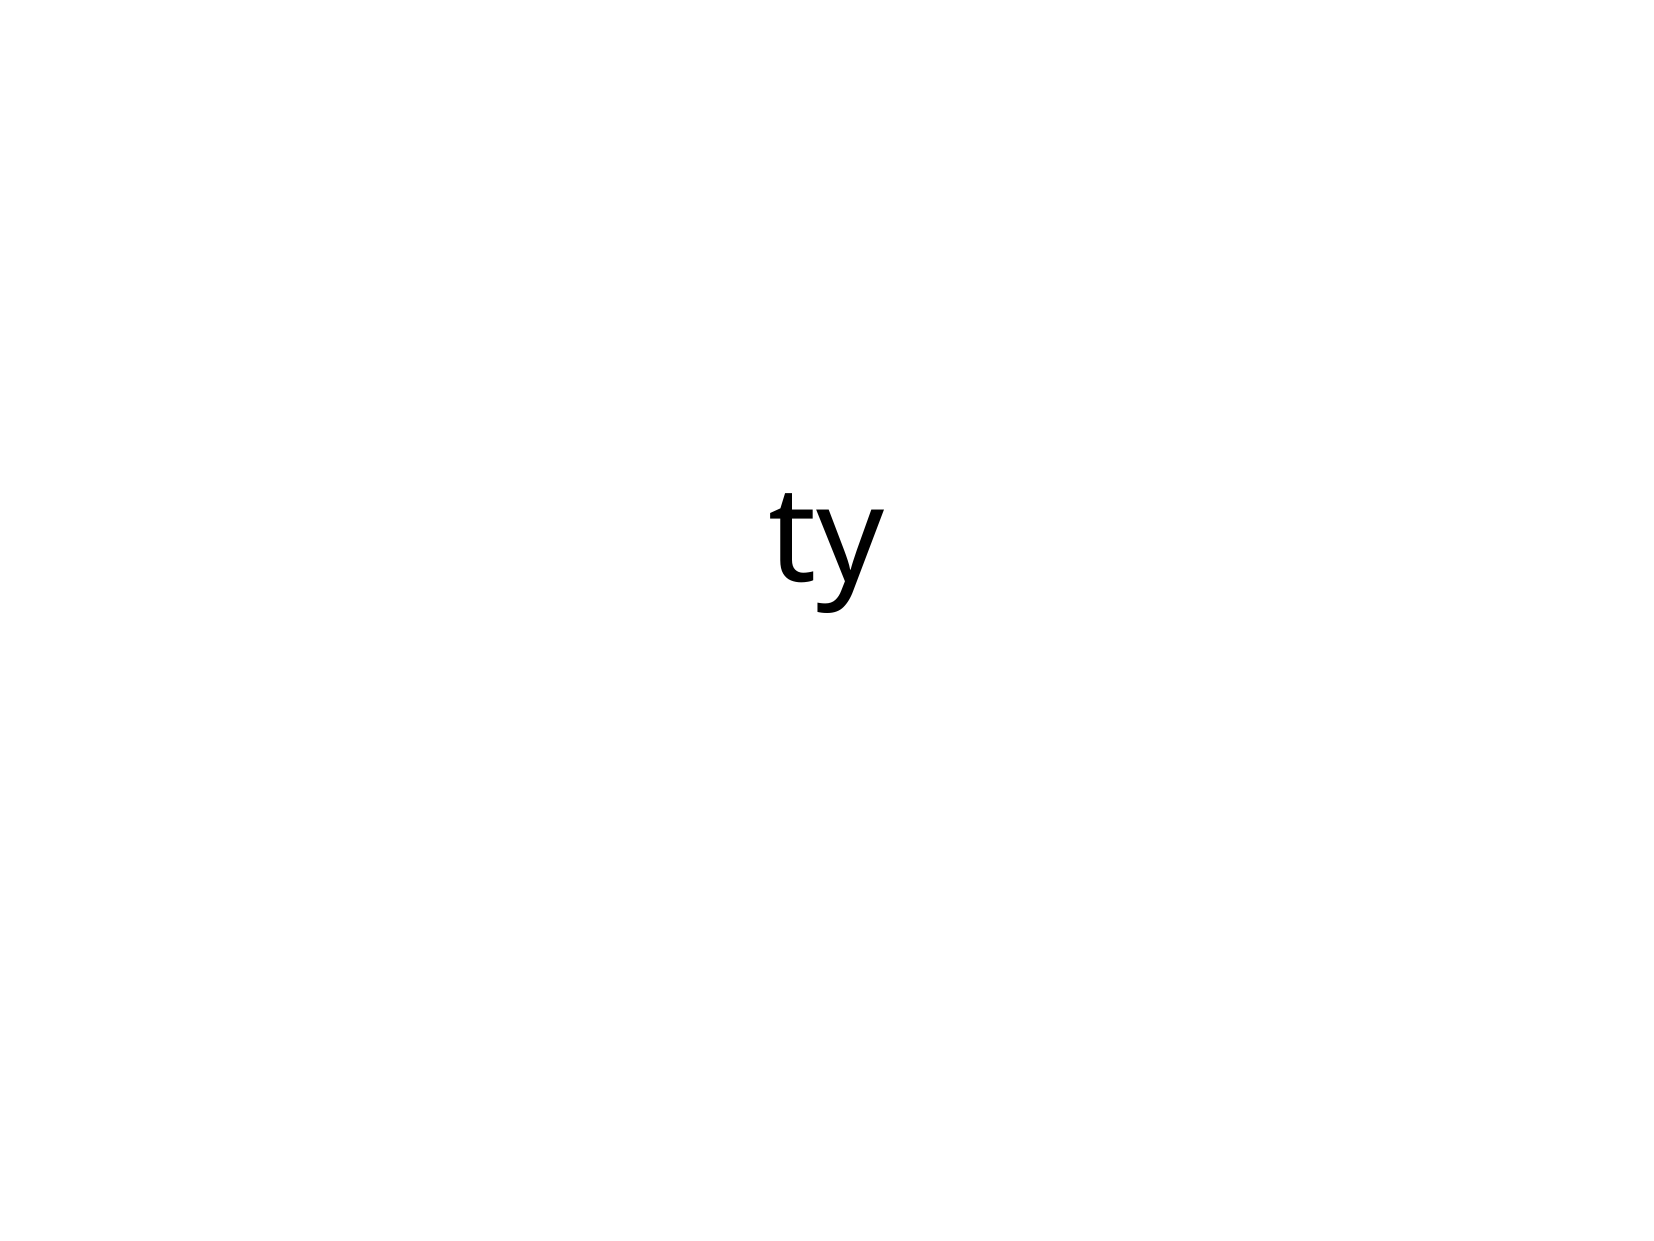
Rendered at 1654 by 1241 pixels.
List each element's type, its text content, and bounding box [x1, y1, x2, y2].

subtitle ty [82, 49, 1571, 1010]
